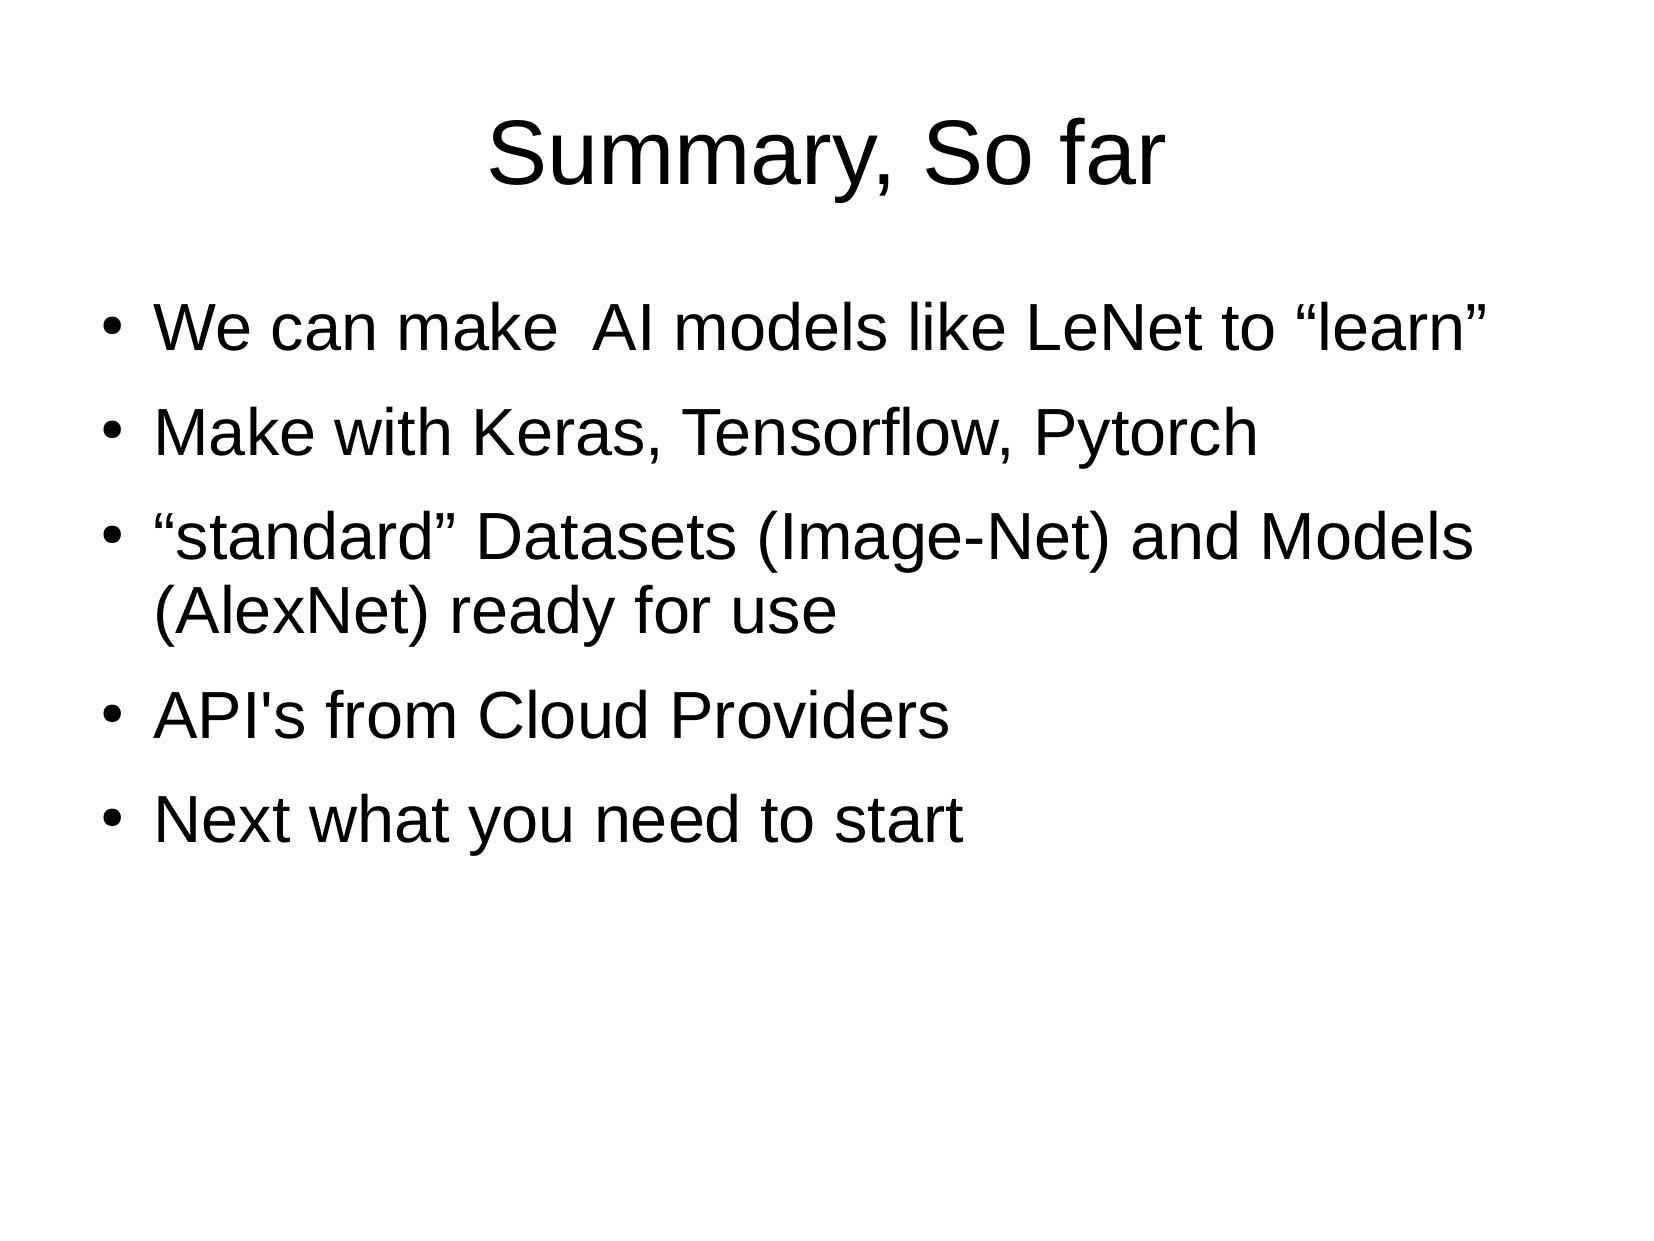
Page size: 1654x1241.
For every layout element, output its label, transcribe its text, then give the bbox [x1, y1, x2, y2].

list We can make AI models like LeNet to “learn” Make with Keras, Tensorflow, Pytorch “standard” Datasets (Image-Net) and Models (AlexNet) ready for use API's from Cloud Providers Next what you need to start [82, 290, 1571, 1109]
title Summary, So far [82, 49, 1571, 257]
